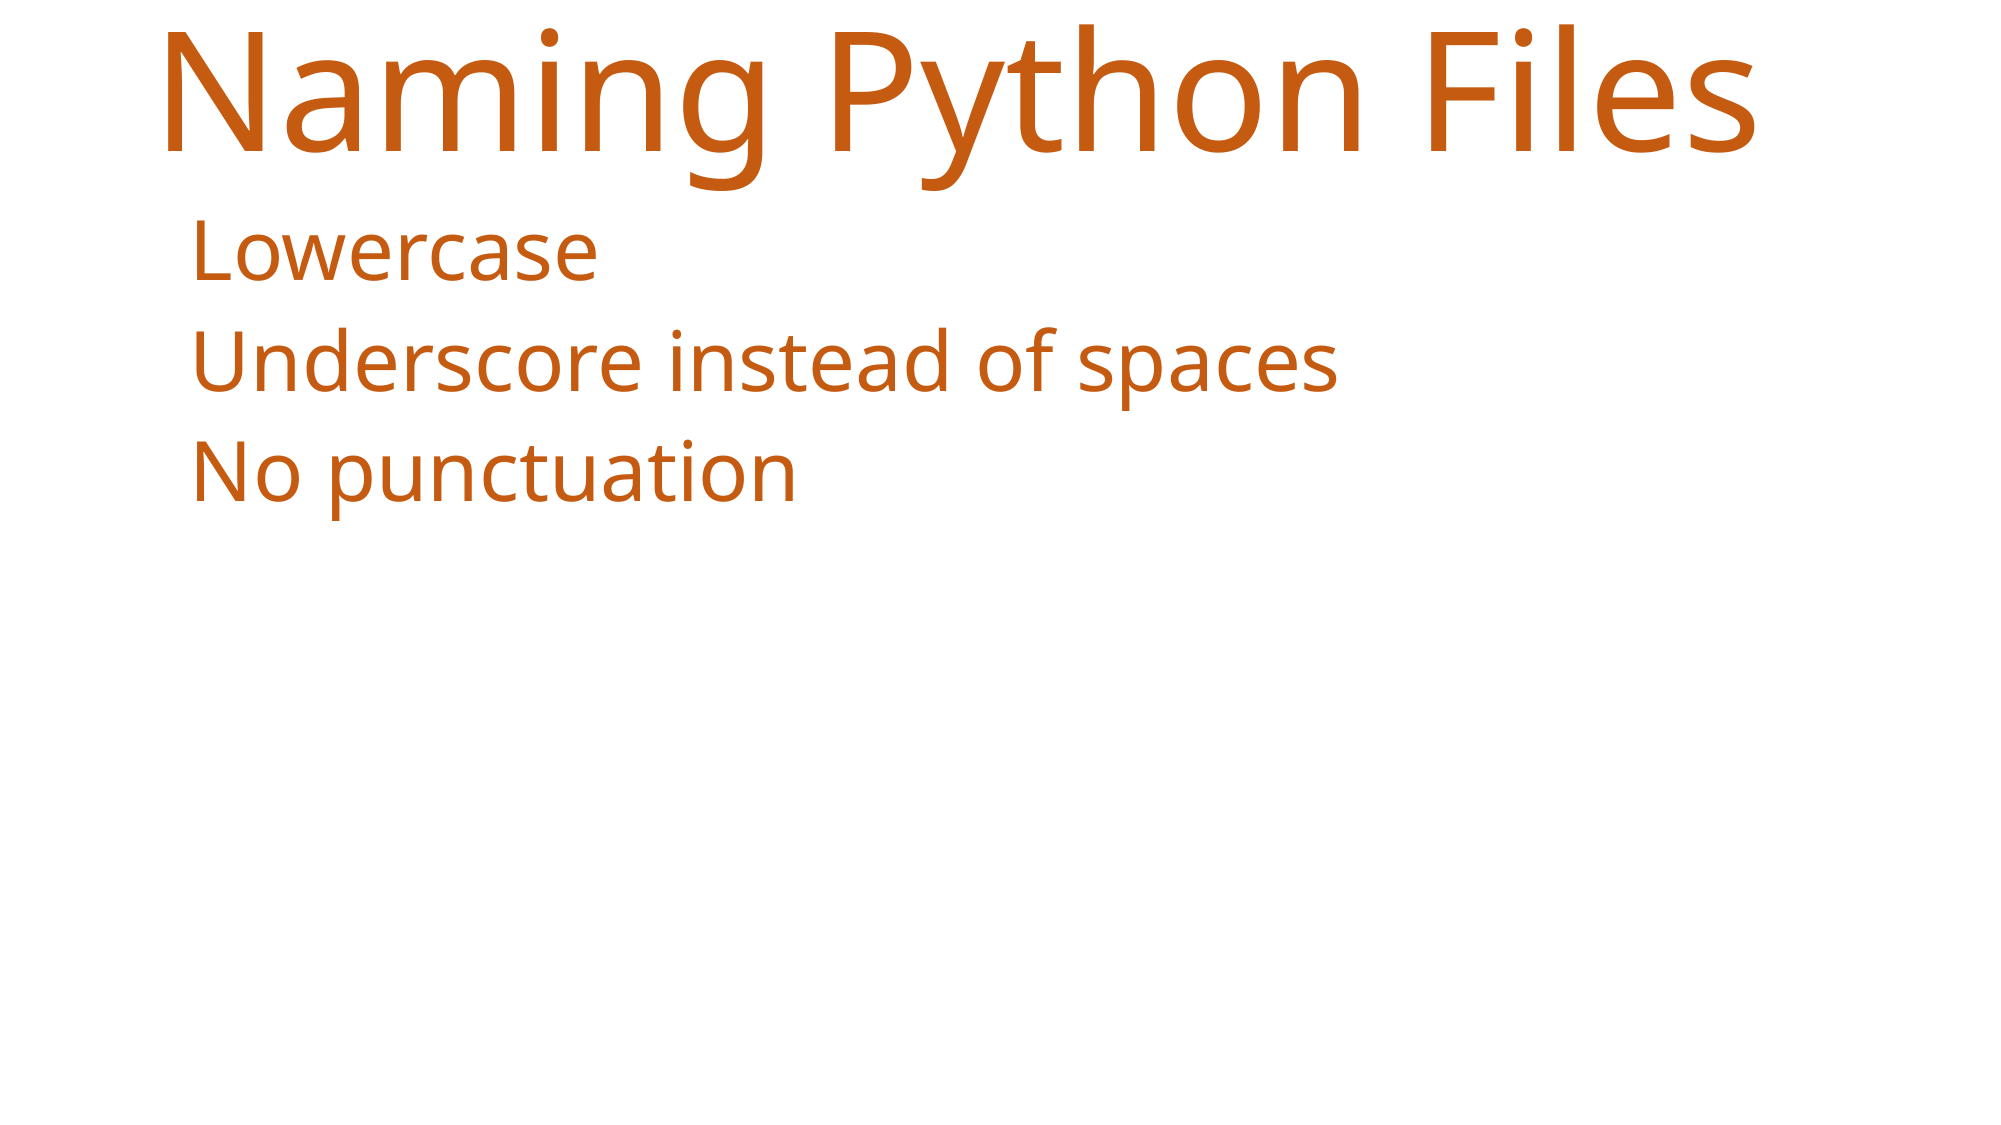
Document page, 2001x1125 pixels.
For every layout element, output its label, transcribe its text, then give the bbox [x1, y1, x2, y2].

list Naming Python Files Lowercase Underscore instead of spaces No punctuation [137, 0, 1863, 1014]
